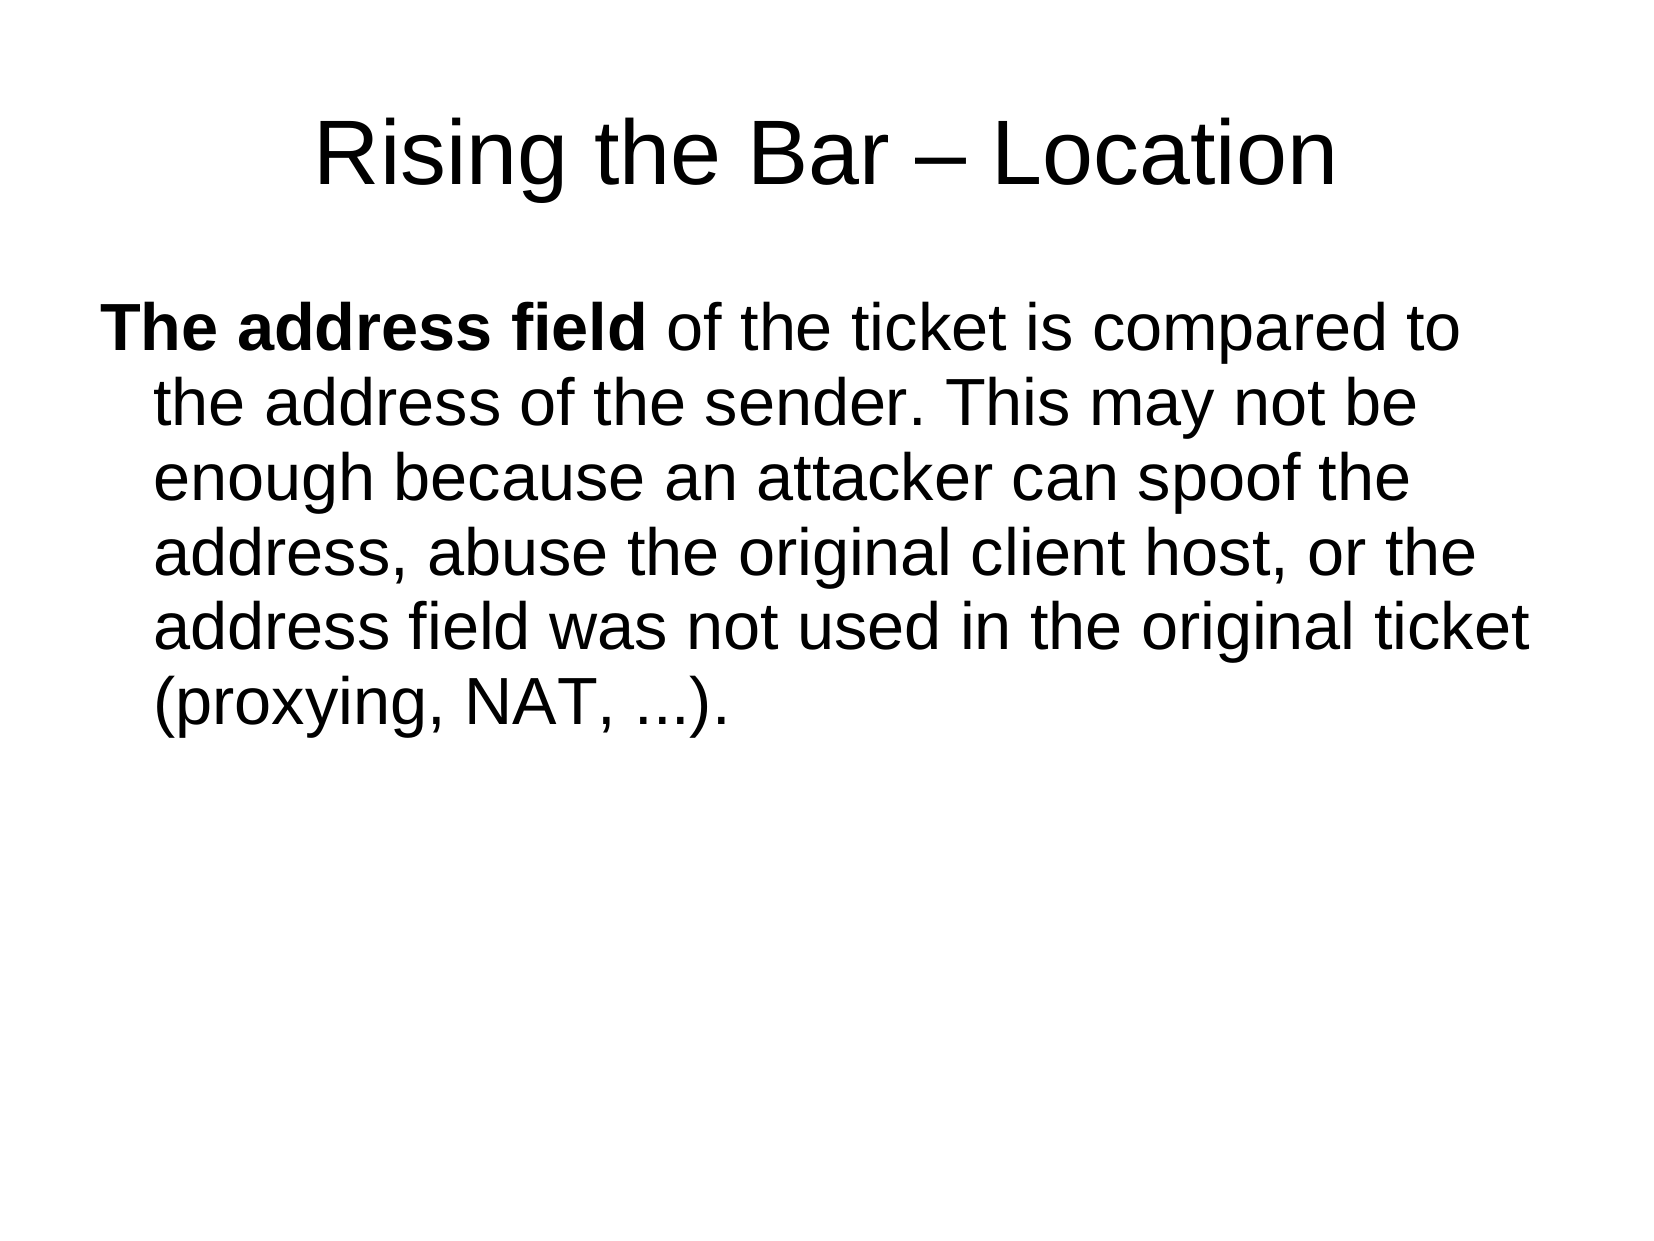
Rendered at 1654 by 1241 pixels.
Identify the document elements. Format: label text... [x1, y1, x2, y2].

list The address field of the ticket is compared to the address of the sender. This may not be enough because an attacker can spoof the address, abuse the original client host, or the address field was not used in the original ticket (proxying, NAT, ...). [82, 290, 1571, 1094]
title Rising the Bar – Location [82, 49, 1571, 257]
